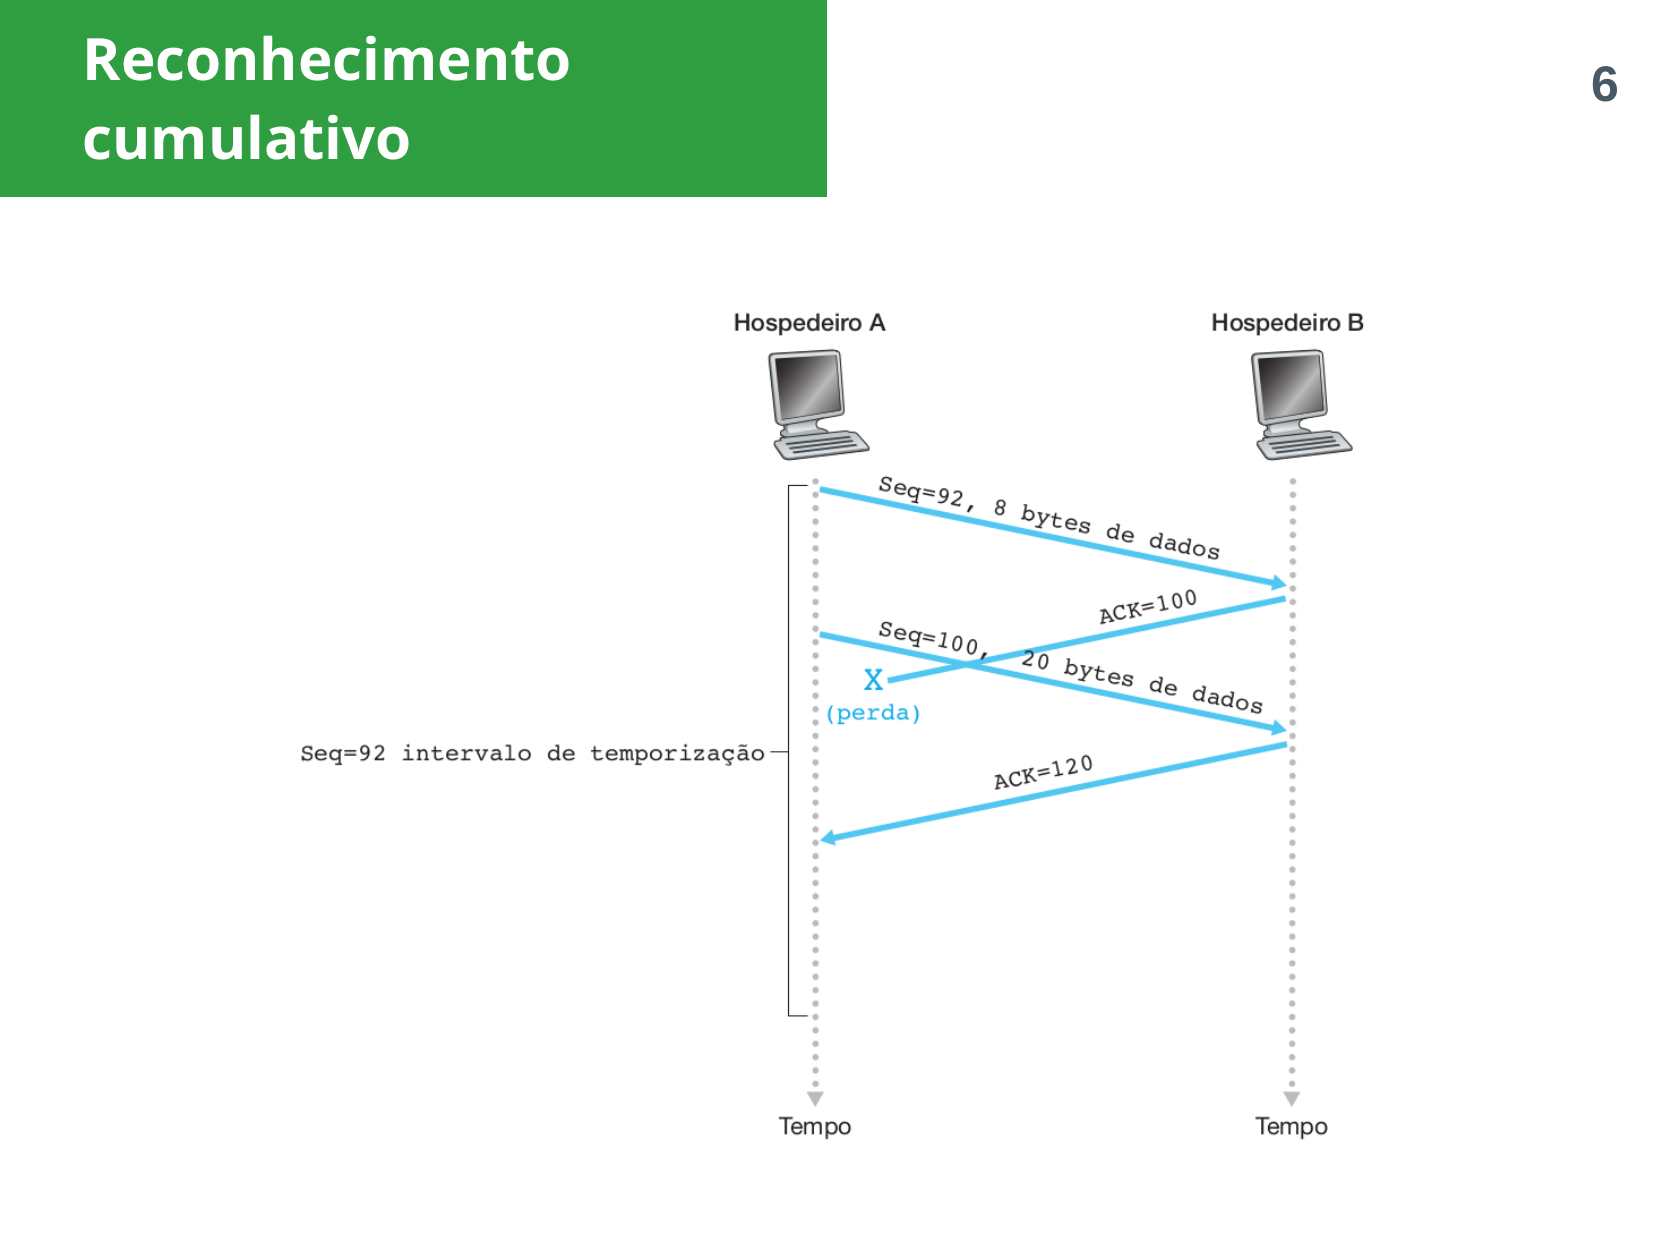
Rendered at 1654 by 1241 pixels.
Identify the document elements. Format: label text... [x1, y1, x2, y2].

title Reconhecimento cumulativo [82, 0, 1152, 202]
picture [282, 273, 1388, 1182]
